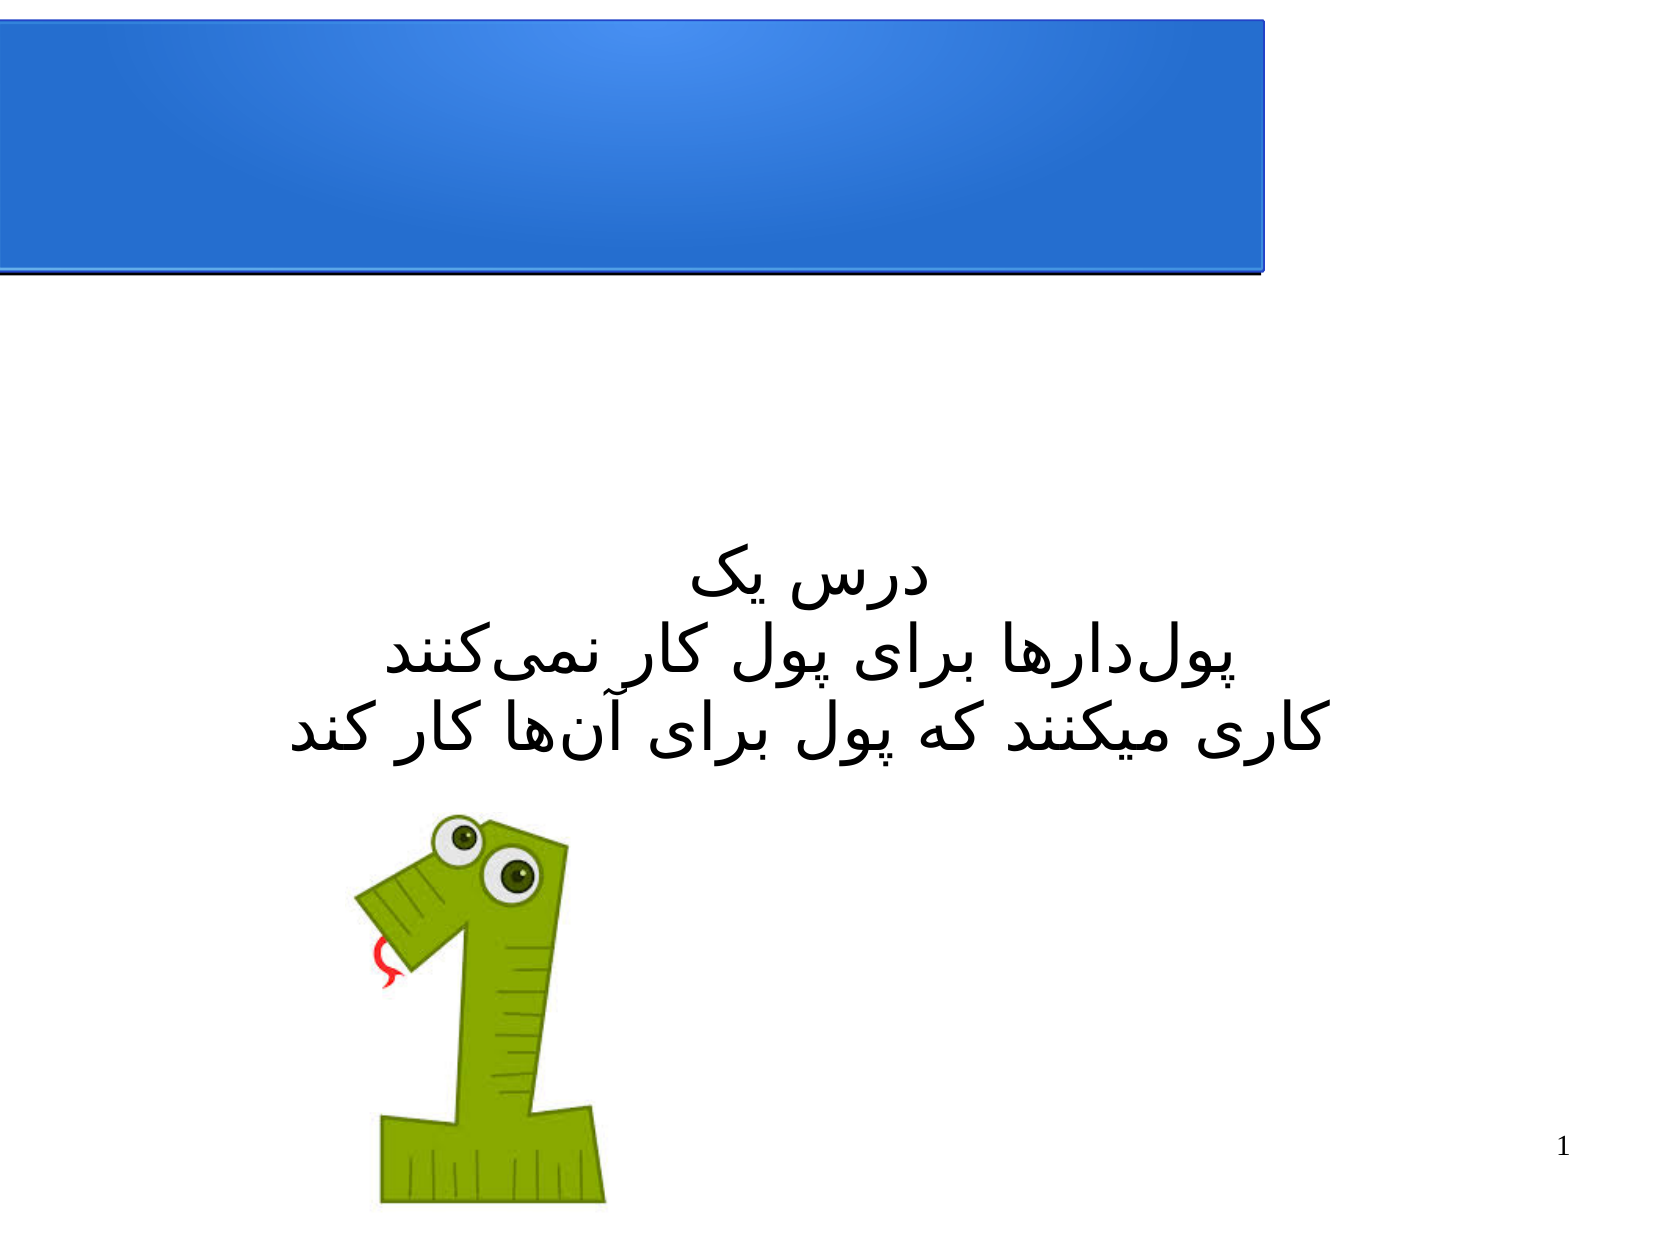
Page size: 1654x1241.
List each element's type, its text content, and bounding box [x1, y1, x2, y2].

picture [345, 812, 641, 1230]
subtitle درس یک پول‌دارها برای پول کار نمی‌کنند کاری میکنند که پول برای آن‌ها کار کند [82, 290, 1538, 1010]
